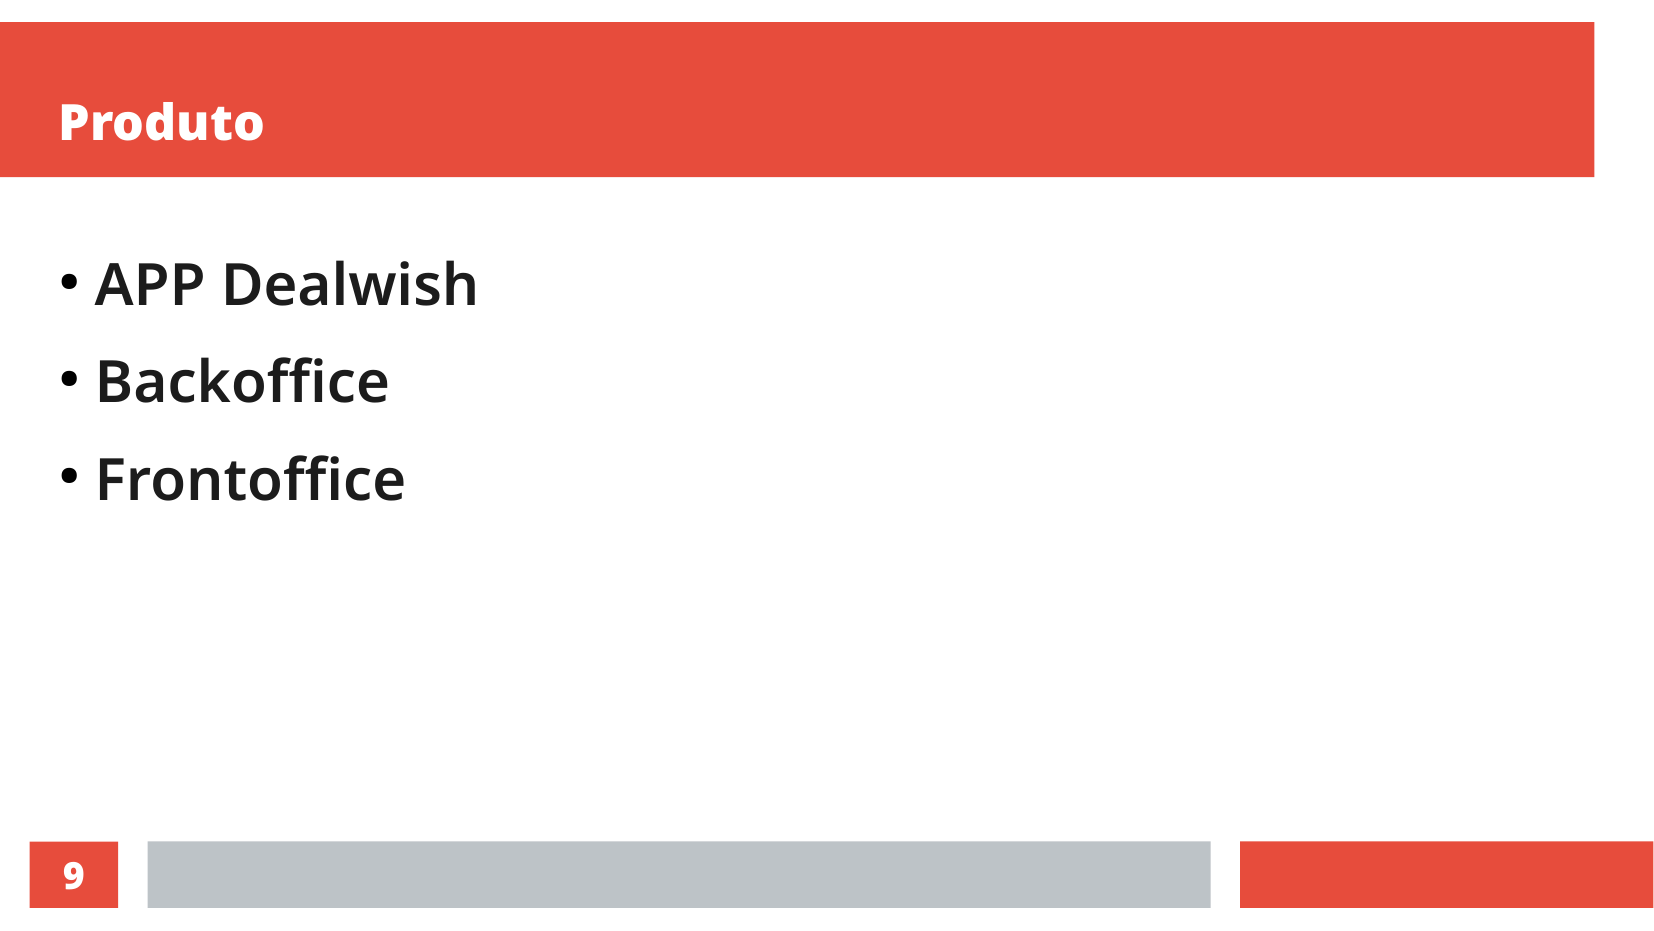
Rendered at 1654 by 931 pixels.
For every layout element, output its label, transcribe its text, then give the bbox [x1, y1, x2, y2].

title Produto [59, 44, 1595, 156]
list APP Dealwish Backoffice Frontoffice [59, 243, 1565, 820]
